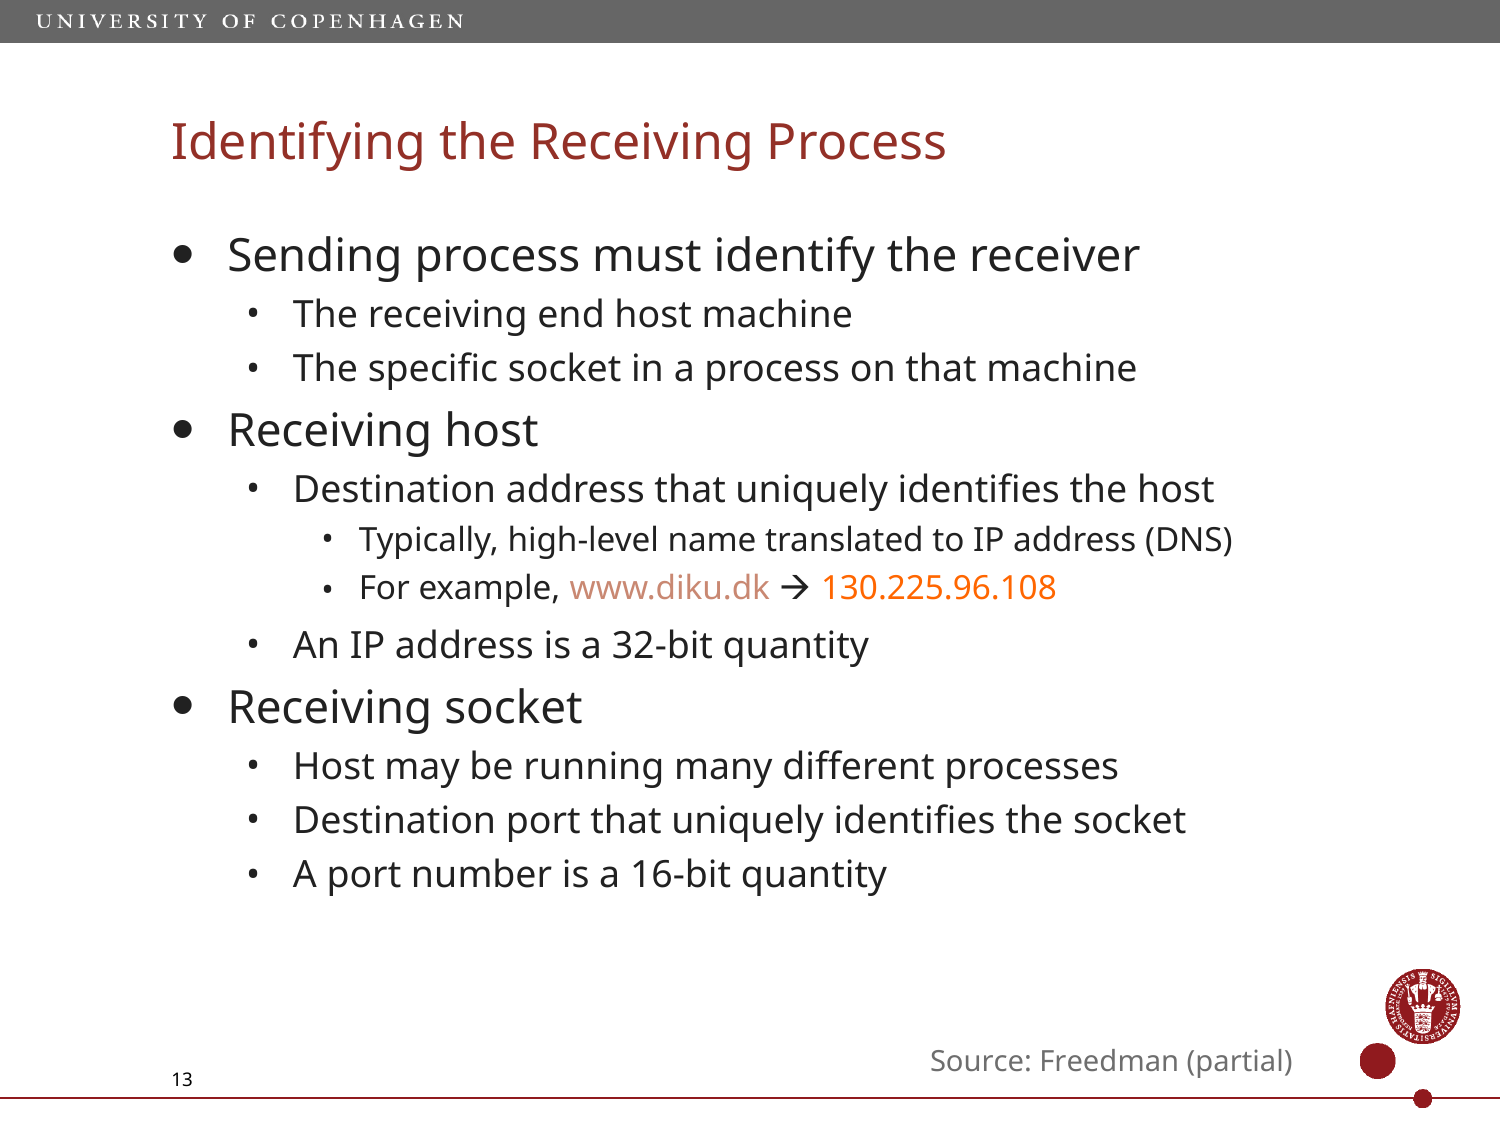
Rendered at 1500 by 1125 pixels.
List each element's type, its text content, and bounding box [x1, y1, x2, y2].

title Identifying the Receiving Process [171, 75, 1329, 171]
list Sending process must identify the receiver The receiving end host machine The specific socket in a process on that machine Receiving host Destination address that uniquely identifies the host Typically, high-level name translated to IP address (DNS) For example, www.diku.dk  130.225.96.108 An IP address is a 32-bit quantity Receiving socket Host may be running many different processes Destination port that uniquely identifies the socket A port number is a 16-bit quantity [171, 225, 1329, 900]
picture [0, 910, 1500, 1122]
text_box <number> [171, 1067, 522, 1092]
text_box Source: Freedman (partial) [915, 1034, 1365, 1086]
